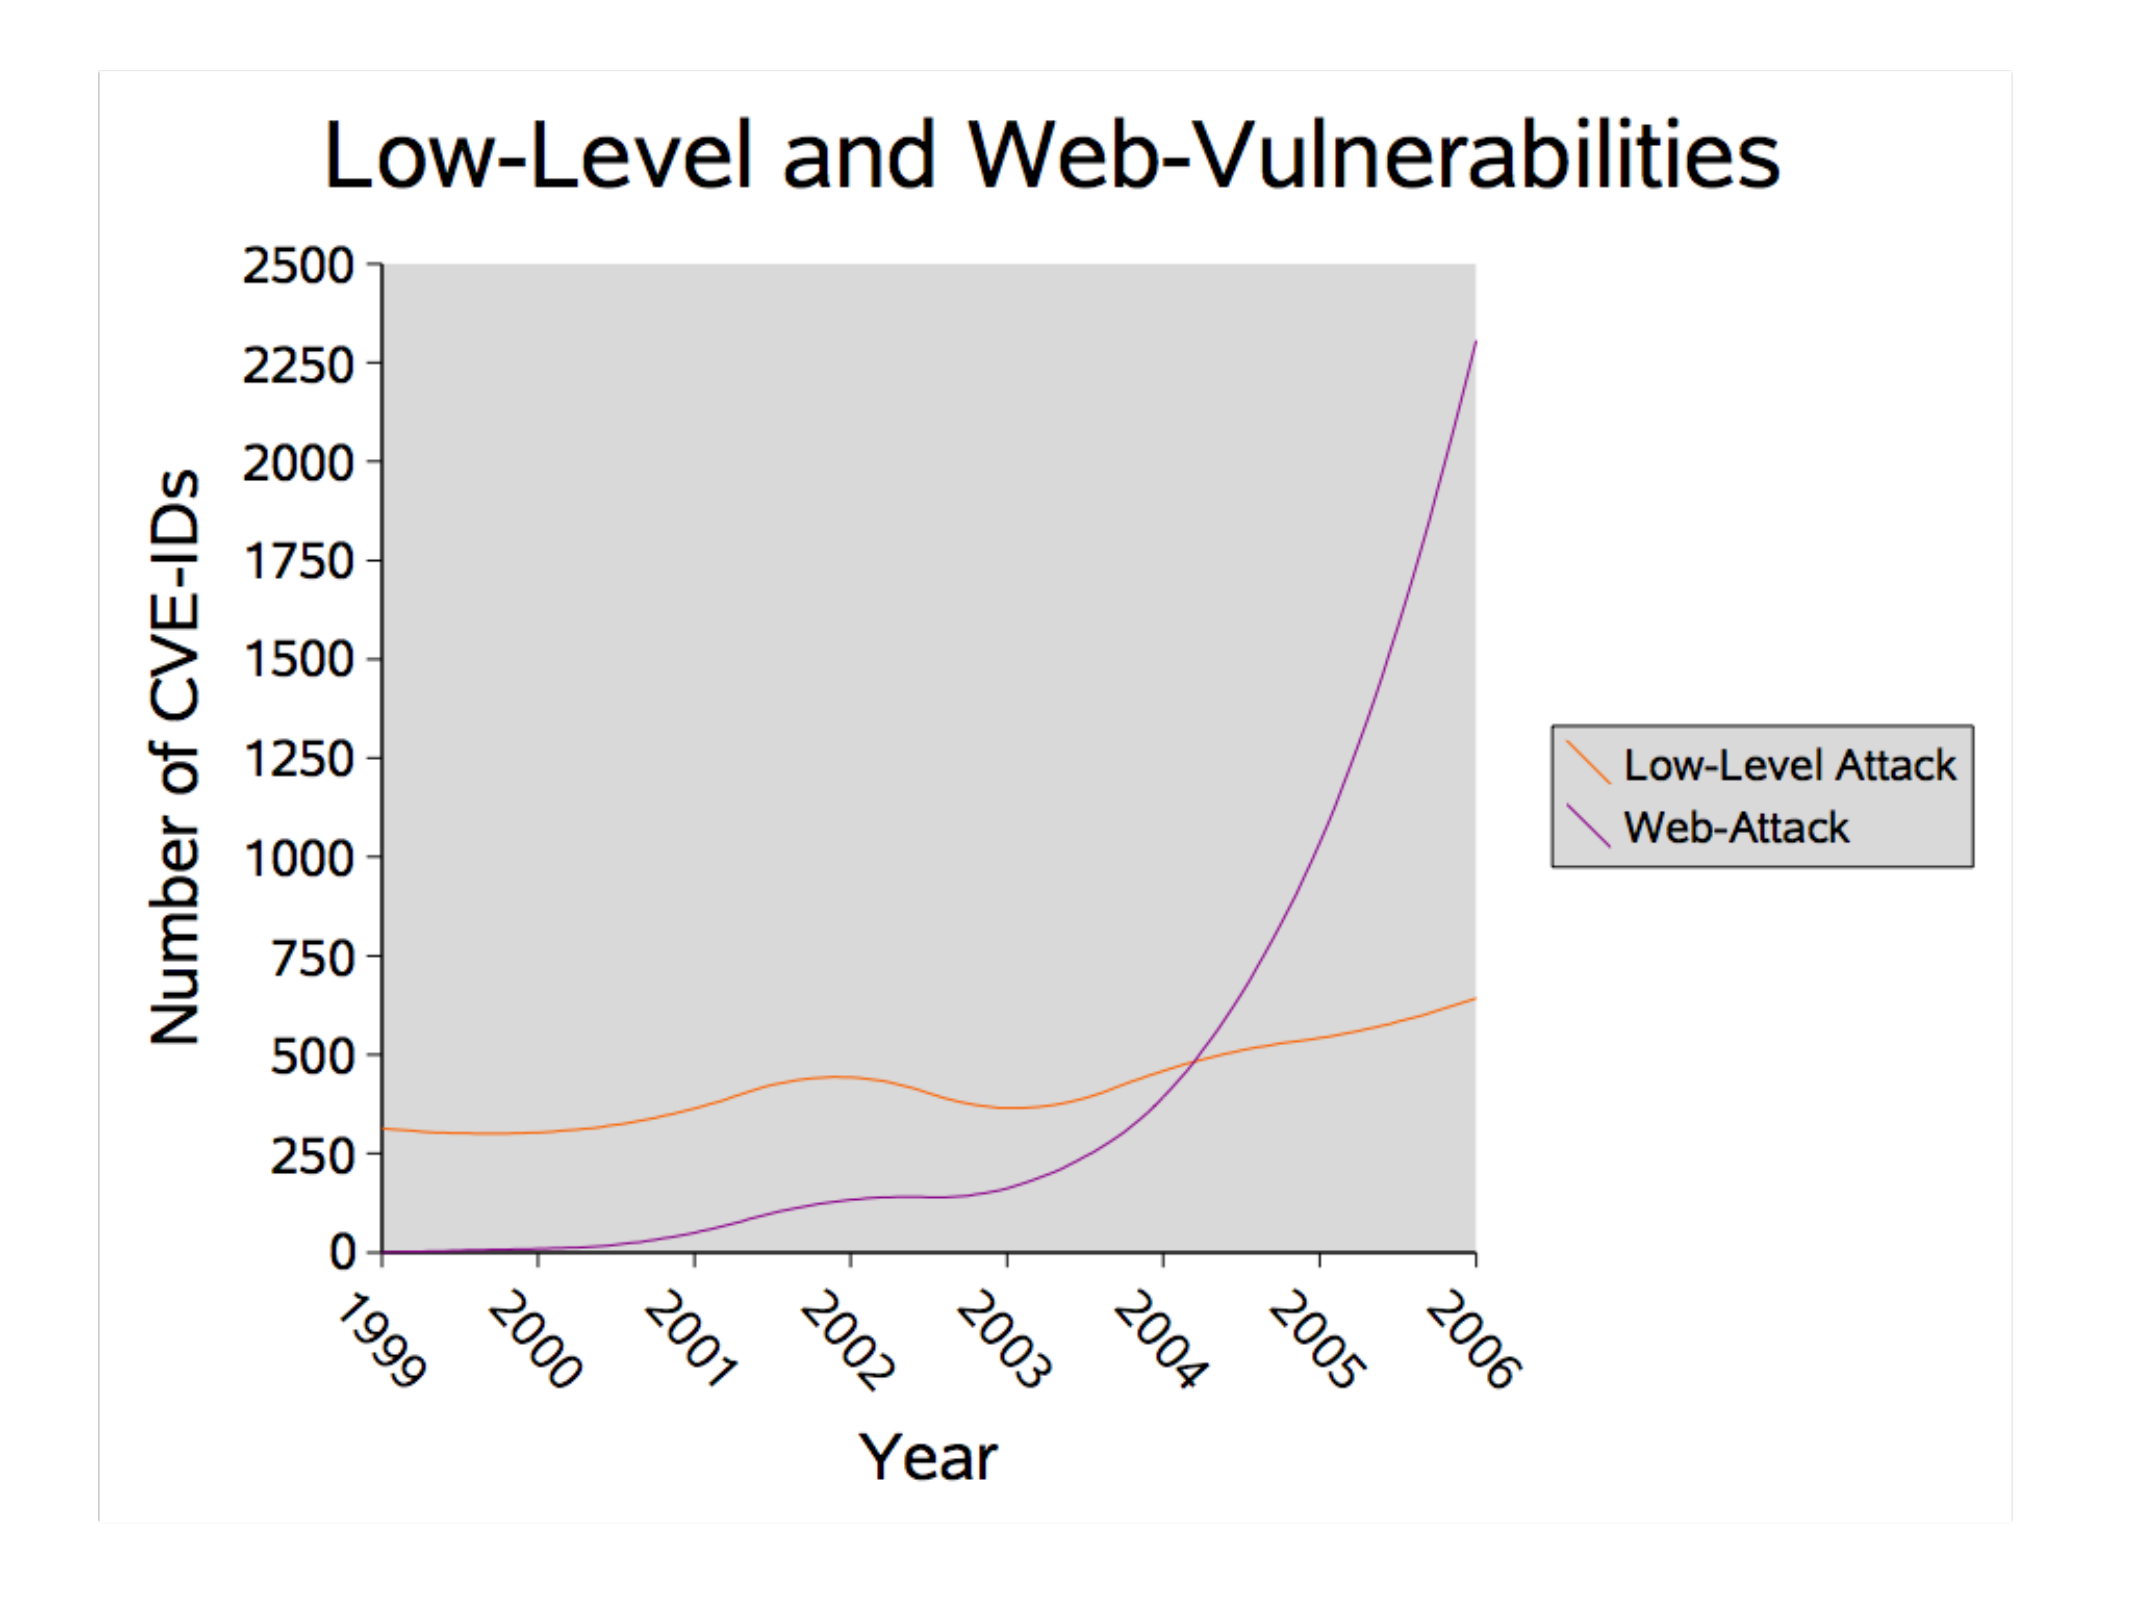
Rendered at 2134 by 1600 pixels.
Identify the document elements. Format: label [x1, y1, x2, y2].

picture [64, 69, 2071, 1533]
